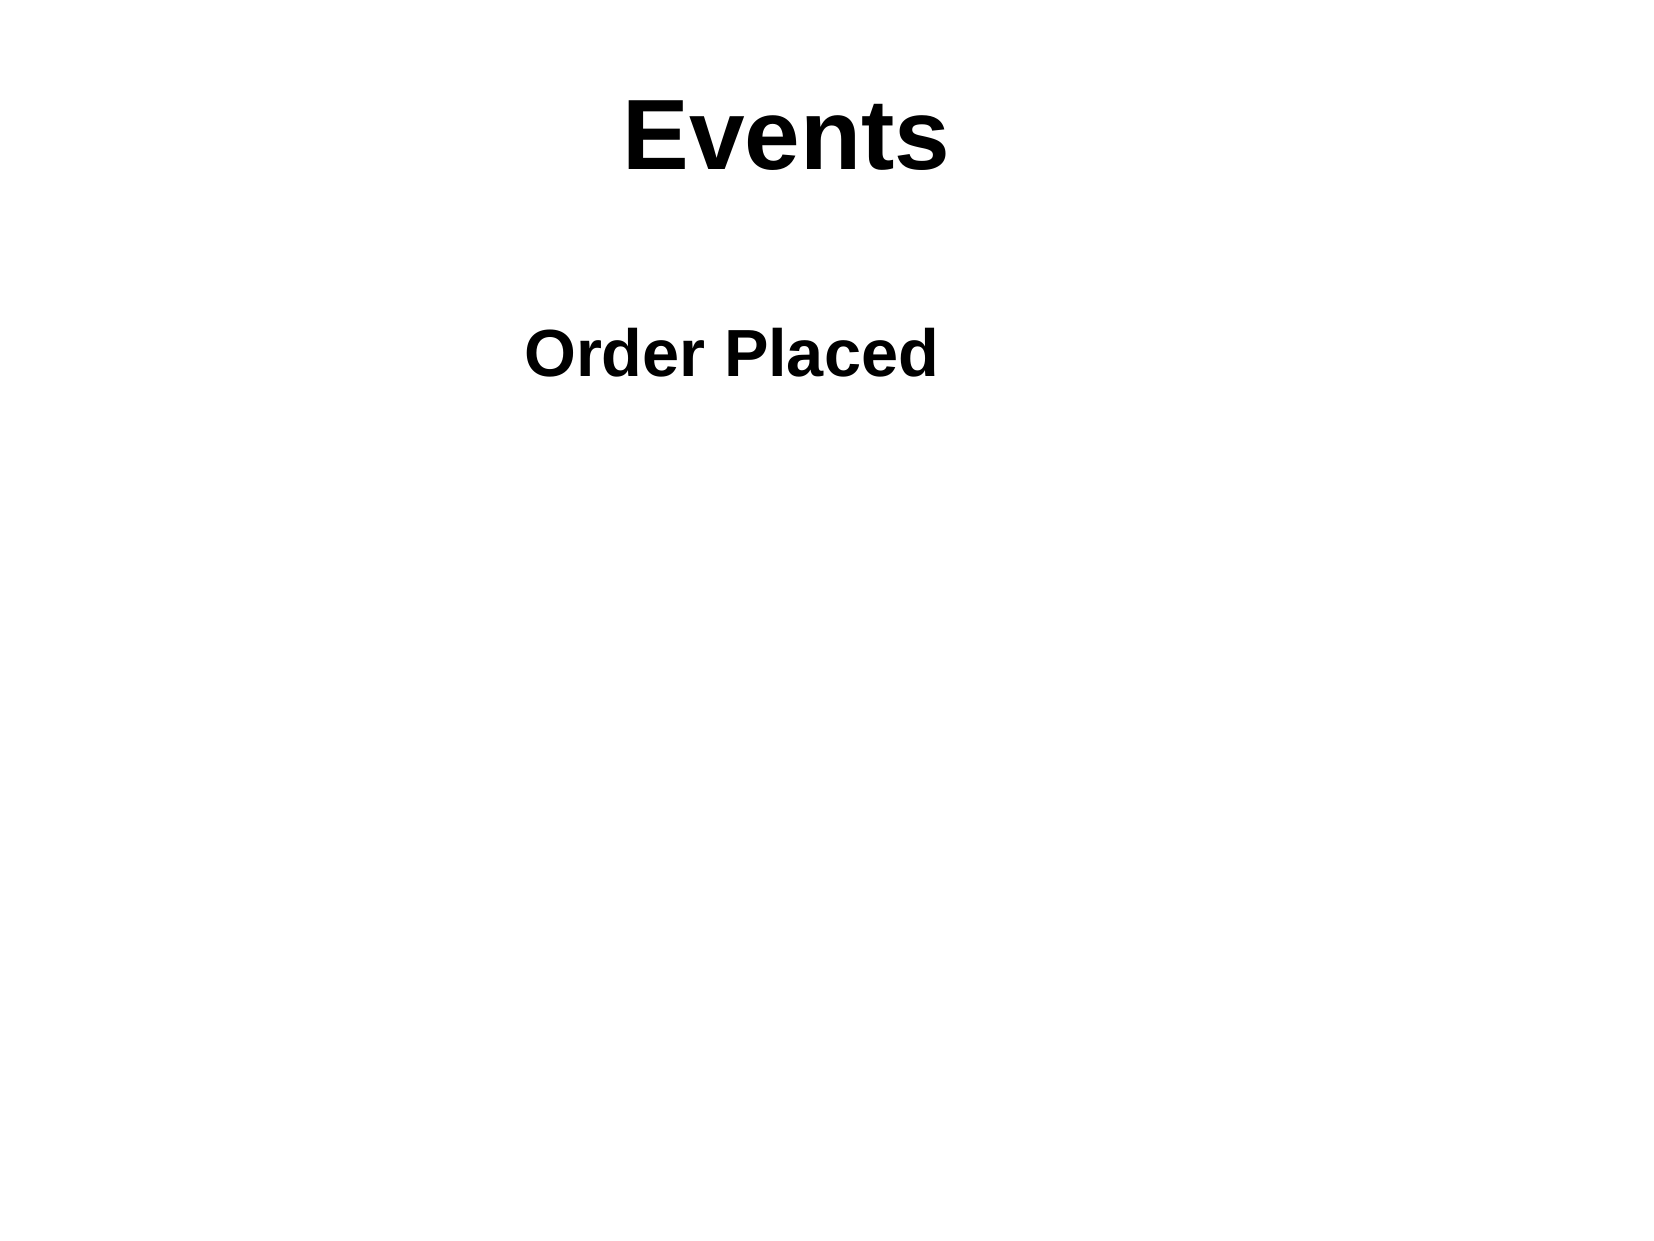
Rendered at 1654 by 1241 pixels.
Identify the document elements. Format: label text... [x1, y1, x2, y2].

text_box Order Placed [509, 308, 1063, 473]
text_box Events [509, 71, 1063, 237]
